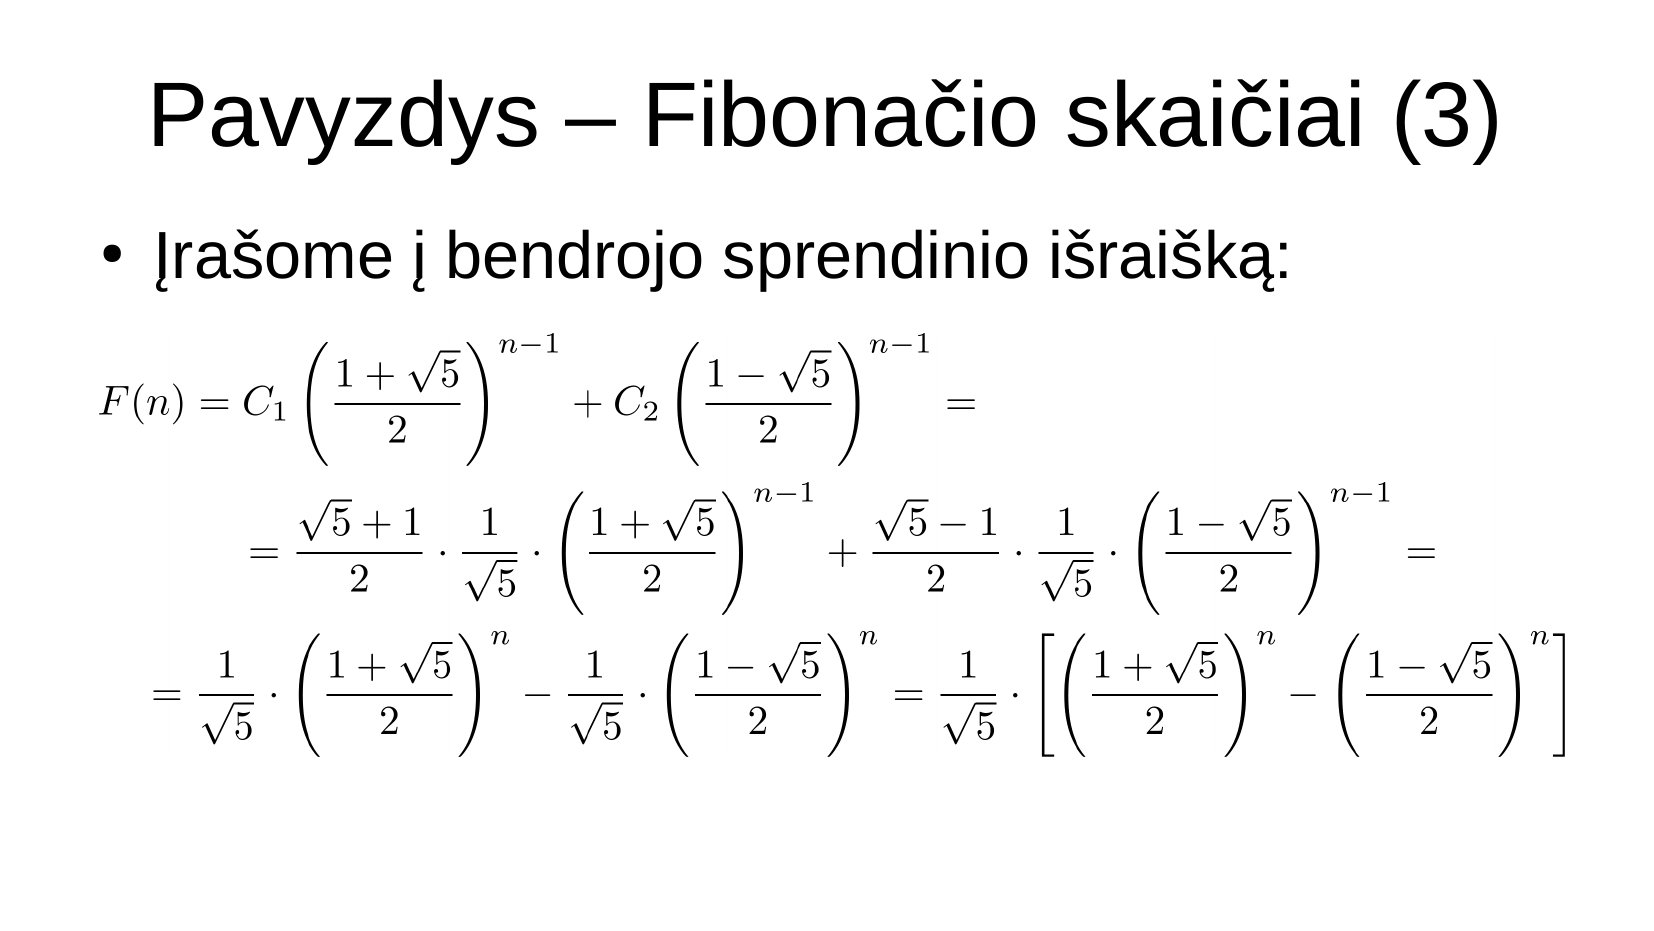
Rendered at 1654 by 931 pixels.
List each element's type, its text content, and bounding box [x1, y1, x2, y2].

list Įrašome į bendrojo sprendinio išraišką: [82, 217, 1571, 758]
picture [99, 333, 1565, 758]
title Pavyzdys – Fibonačio skaičiai (3) [82, 37, 1571, 193]
